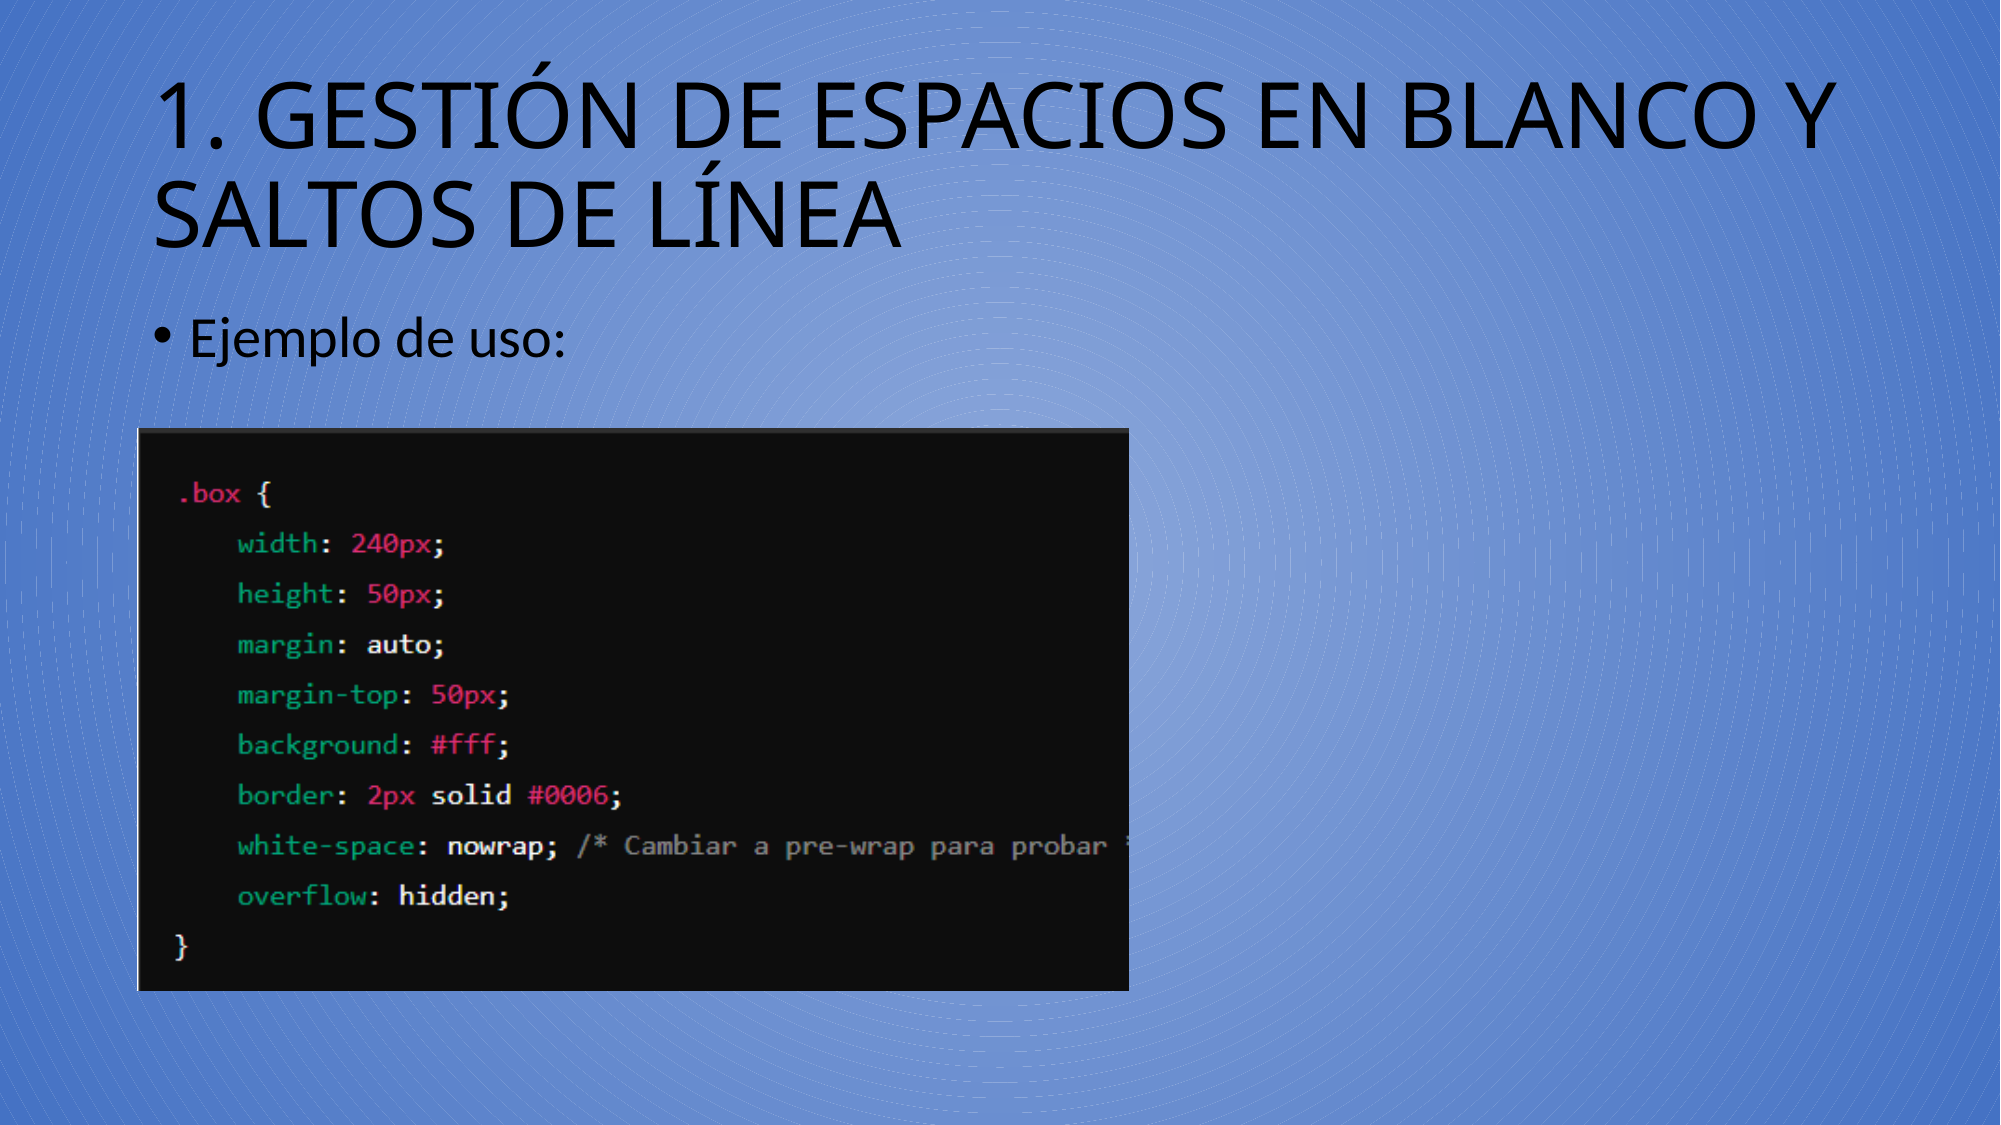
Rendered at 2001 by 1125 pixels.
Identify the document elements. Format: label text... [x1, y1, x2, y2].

list Ejemplo de uso: [137, 299, 1863, 1014]
title 1. GESTIÓN DE ESPACIOS EN BLANCO Y SALTOS DE LÍNEA [137, 59, 1863, 278]
picture [137, 428, 1129, 991]
